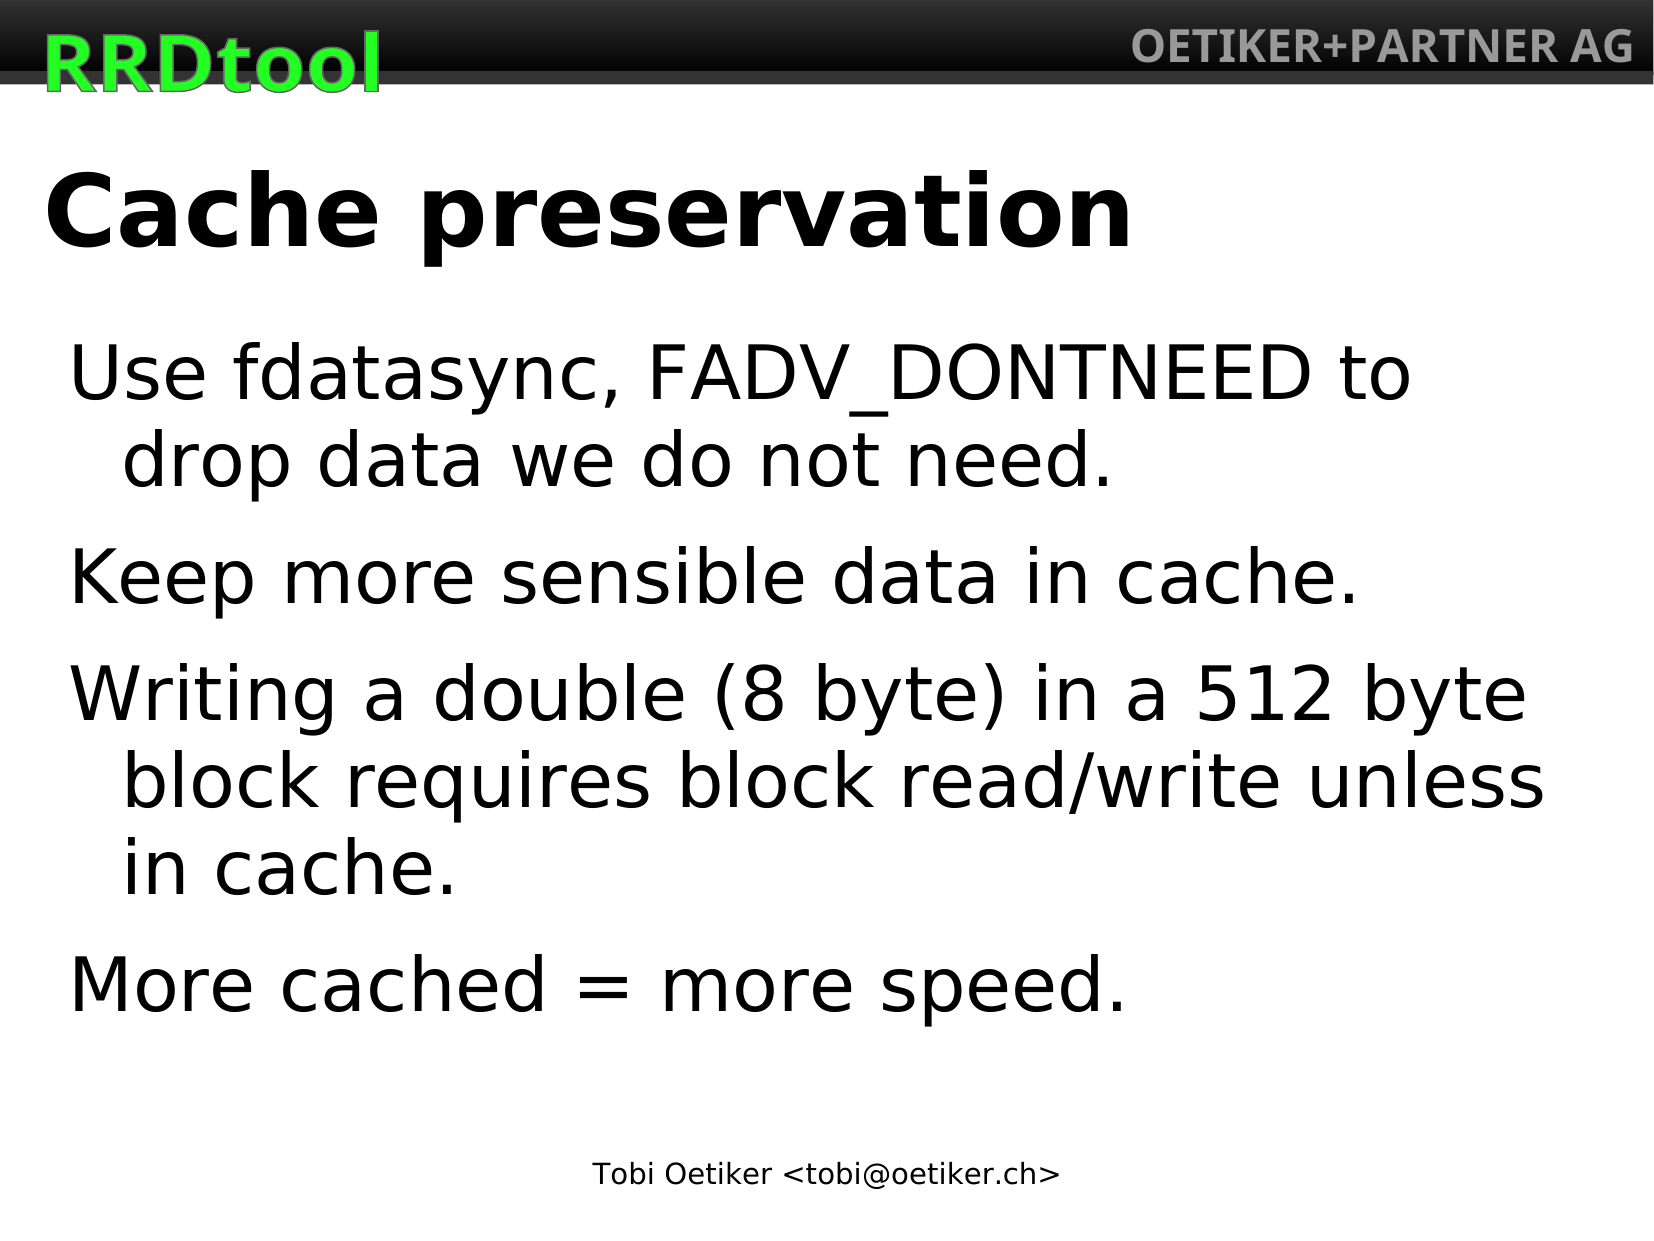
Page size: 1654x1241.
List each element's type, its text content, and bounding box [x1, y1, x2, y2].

title Cache preservation [43, 144, 1582, 280]
list Use fdatasync, FADV_DONTNEED to drop data we do not need. Keep more sensible data in cache. Writing a double (8 byte) in a 512 byte block requires block read/write unless in cache. More cached = more speed. [50, 329, 1571, 1084]
